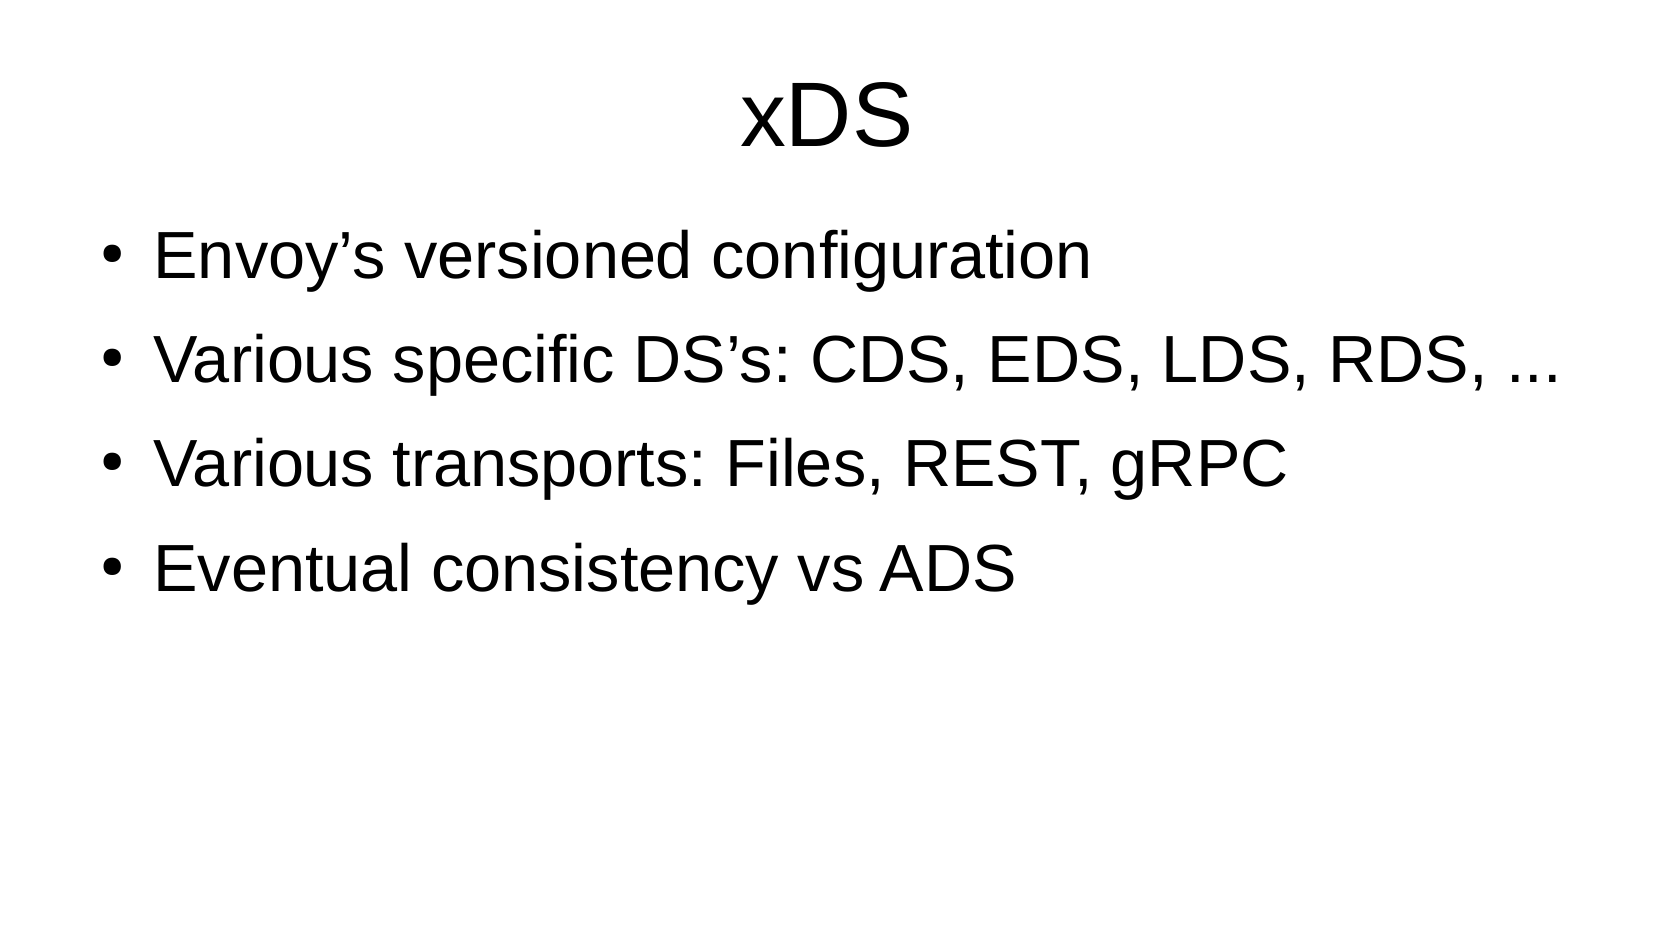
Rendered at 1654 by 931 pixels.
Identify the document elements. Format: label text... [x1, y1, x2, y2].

title xDS [82, 37, 1571, 193]
list Envoy’s versioned configuration Various specific DS’s: CDS, EDS, LDS, RDS, ... Various transports: Files, REST, gRPC Eventual consistency vs ADS [82, 217, 1571, 758]
